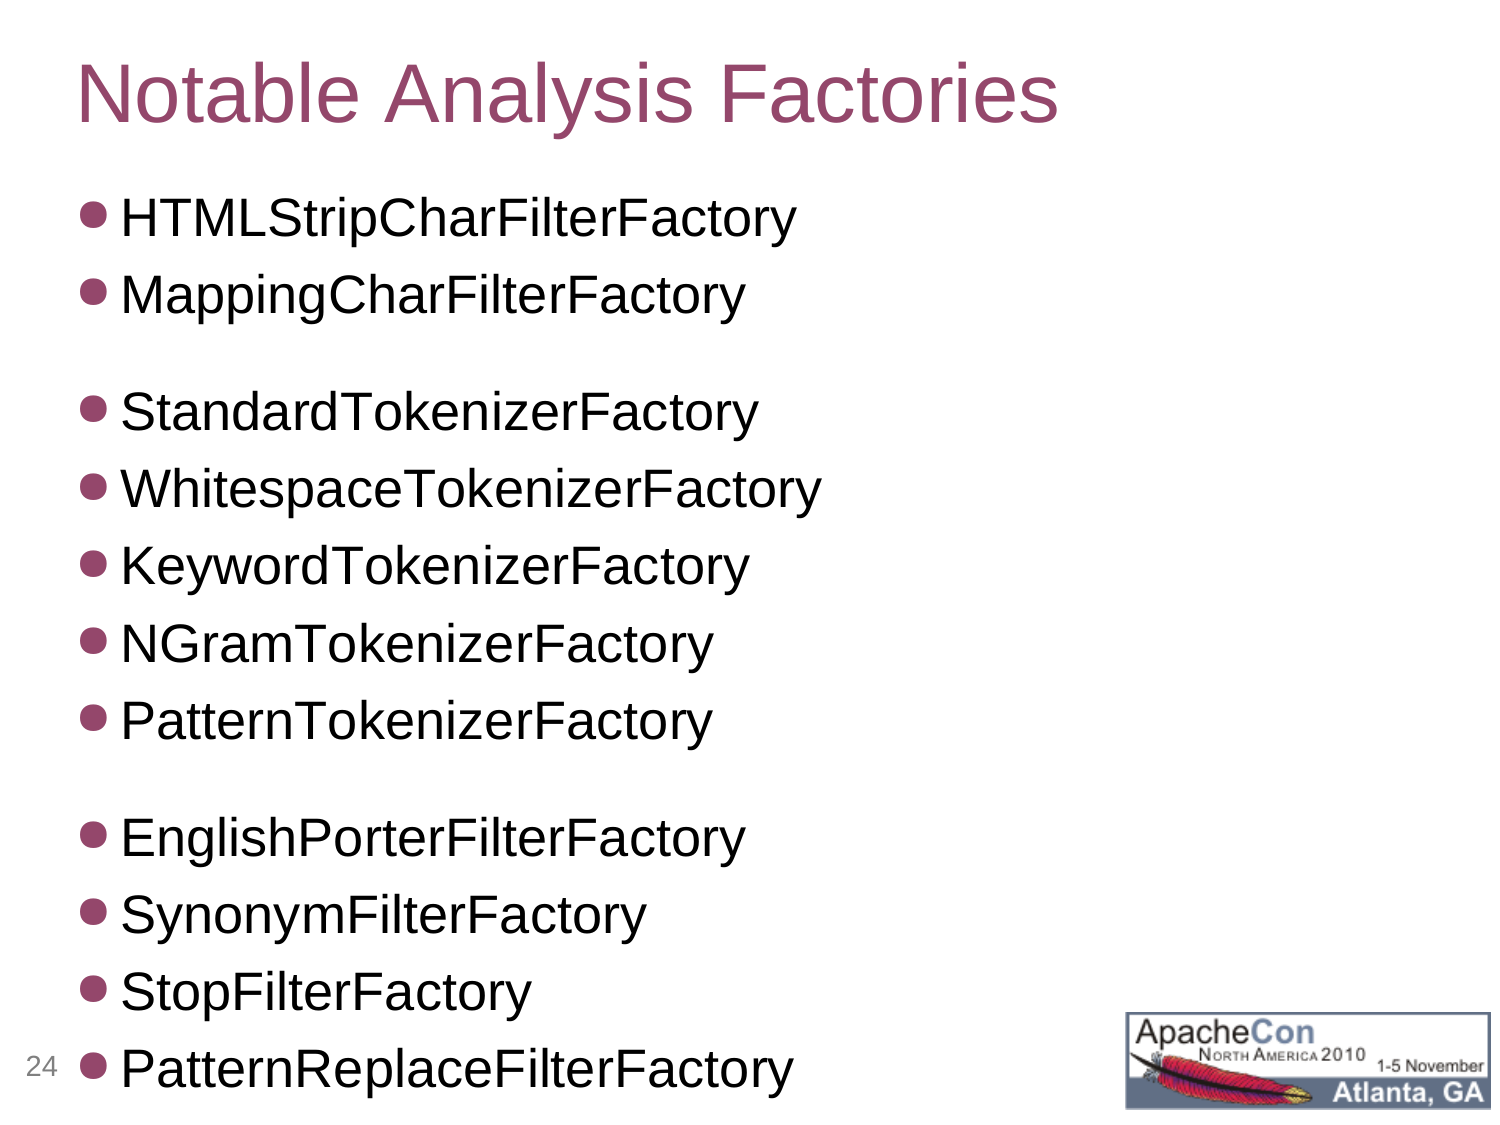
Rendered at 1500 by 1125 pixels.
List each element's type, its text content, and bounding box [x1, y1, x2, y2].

list HTMLStripCharFilterFactory MappingCharFilterFactory StandardTokenizerFactory WhitespaceTokenizerFactory KeywordTokenizerFactory NGramTokenizerFactory PatternTokenizerFactory EnglishPorterFilterFactory SynonymFilterFactory StopFilterFactory PatternReplaceFilterFactory [75, 187, 1463, 1100]
picture [1125, 1012, 1491, 1110]
title Notable Analysis Factories [75, 0, 1425, 187]
